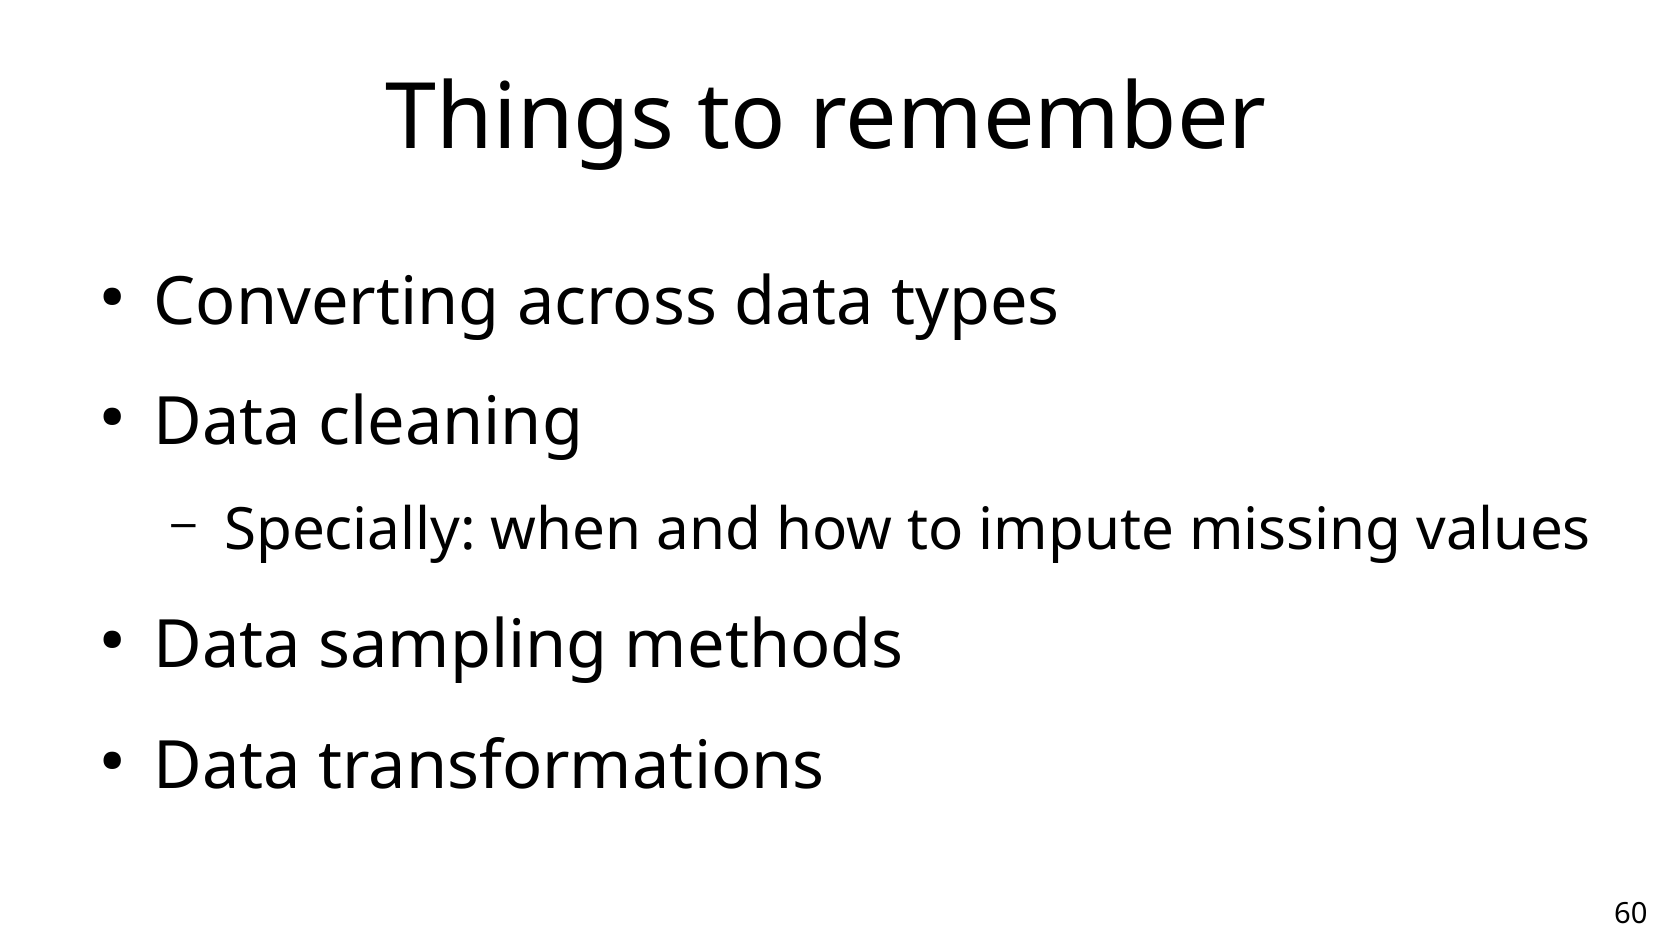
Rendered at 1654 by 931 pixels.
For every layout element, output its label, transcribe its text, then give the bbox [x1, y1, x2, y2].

title Things to remember [82, 1, 1571, 226]
list Converting across data types Data cleaning Specially: when and how to impute missing values Data sampling methods Data transformations [82, 253, 1606, 886]
